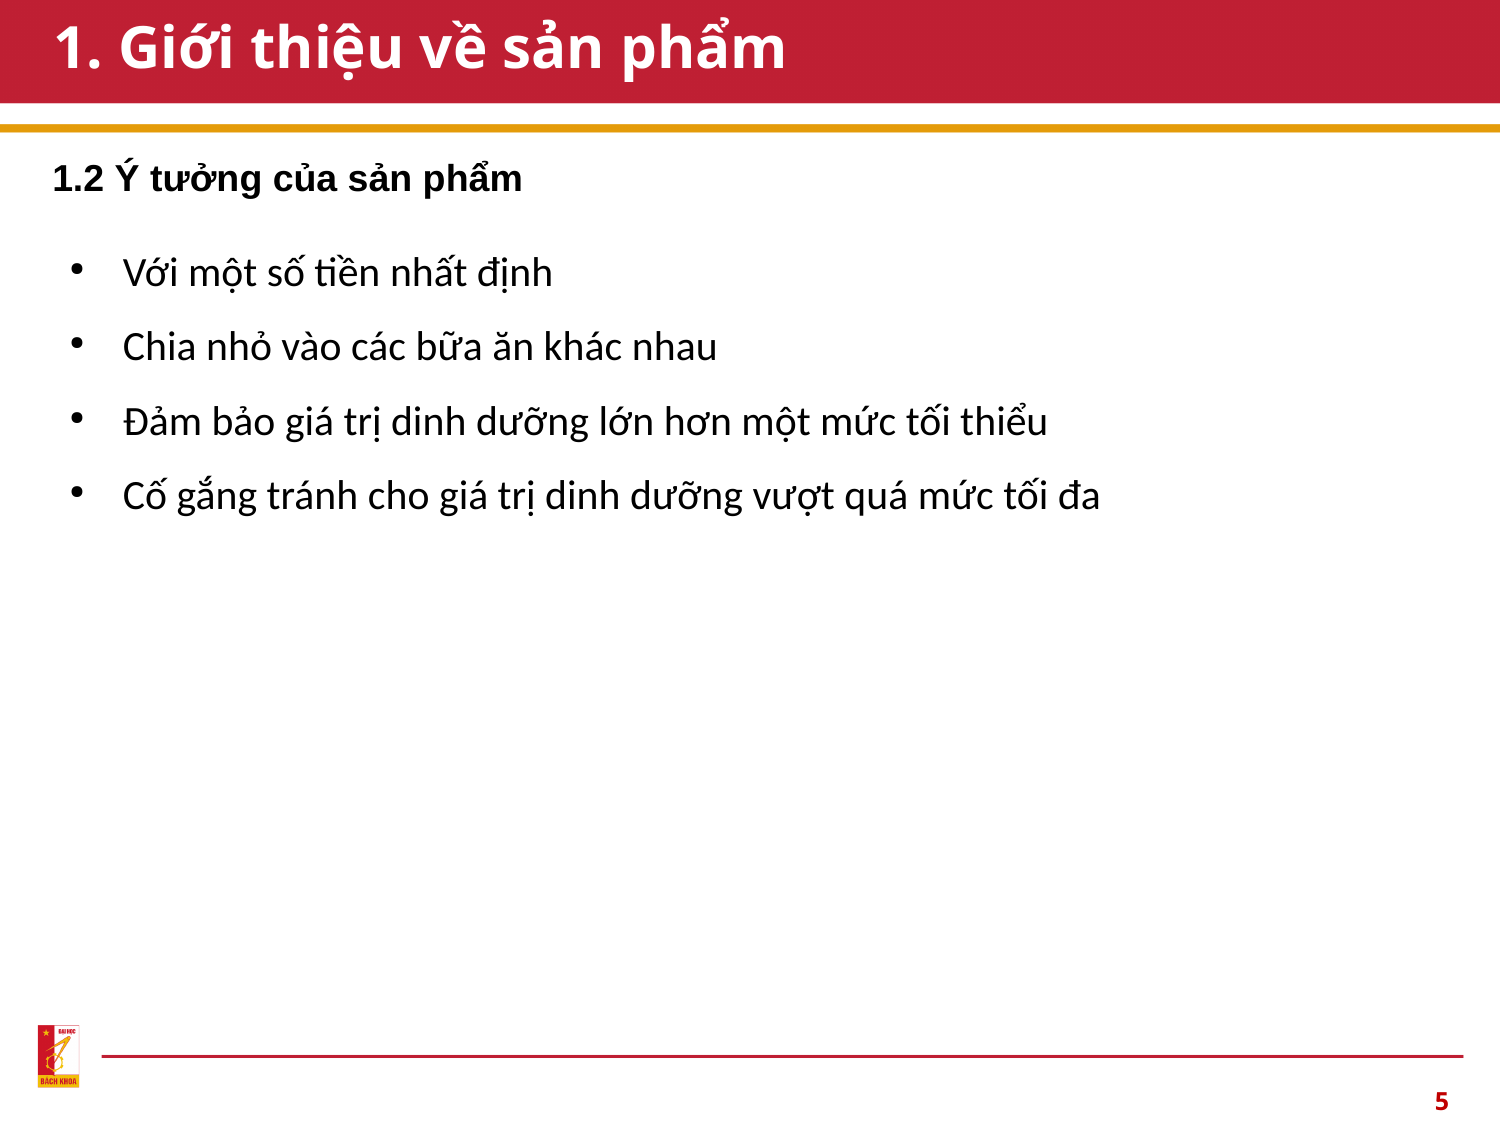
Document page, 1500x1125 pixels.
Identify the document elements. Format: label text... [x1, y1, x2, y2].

text_box 1.2 Ý tưởng của sản phẩm [37, 149, 1463, 225]
picture [0, 0, 1500, 1125]
list Với một số tiền nhất định Chia nhỏ vào các bữa ăn khác nhau Đảm bảo giá trị dinh dưỡng lớn hơn một mức tối thiểu Cố gắng tránh cho giá trị dinh dưỡng vượt quá mức tối đa [37, 242, 1461, 1085]
title 1. Giới thiệu về sản phẩm [38, 12, 1462, 87]
